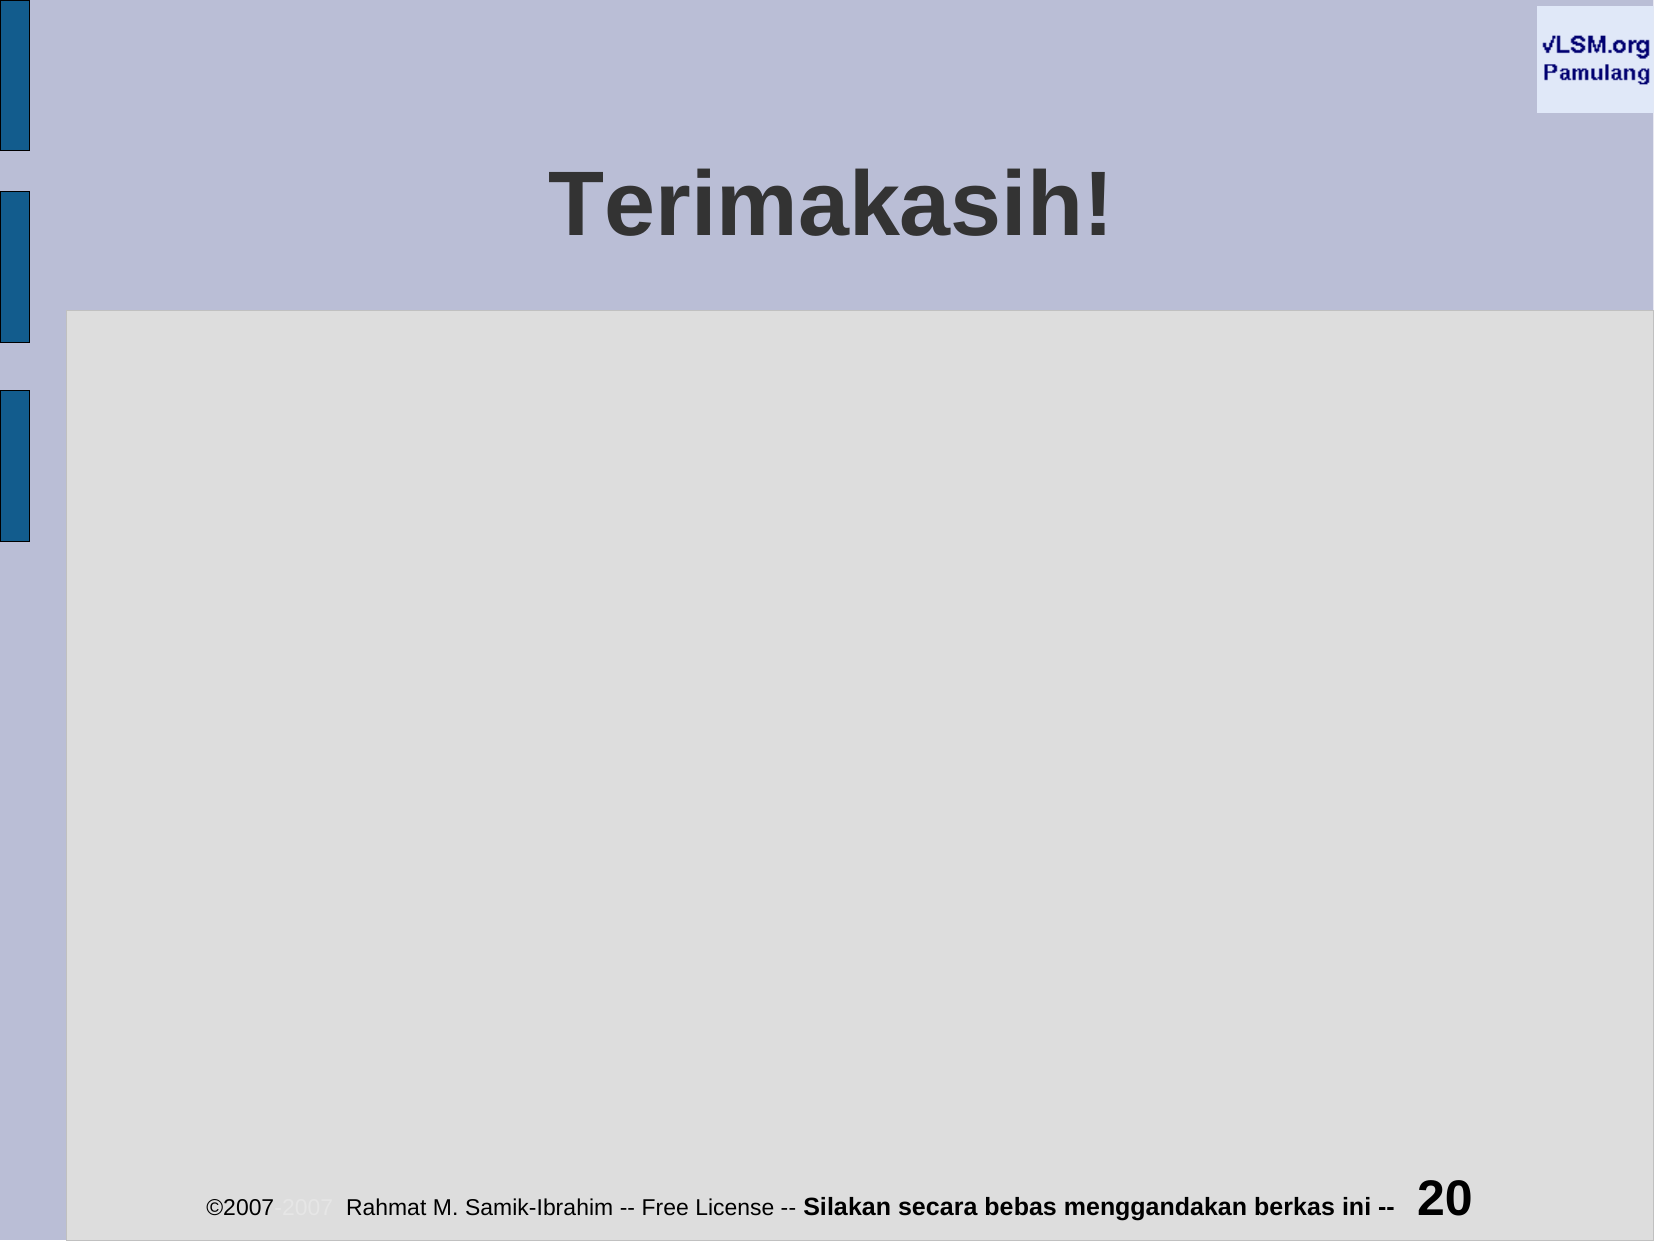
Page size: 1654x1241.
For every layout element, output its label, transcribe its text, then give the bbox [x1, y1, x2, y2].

picture [1537, 6, 1654, 113]
title Terimakasih! [125, 107, 1538, 301]
